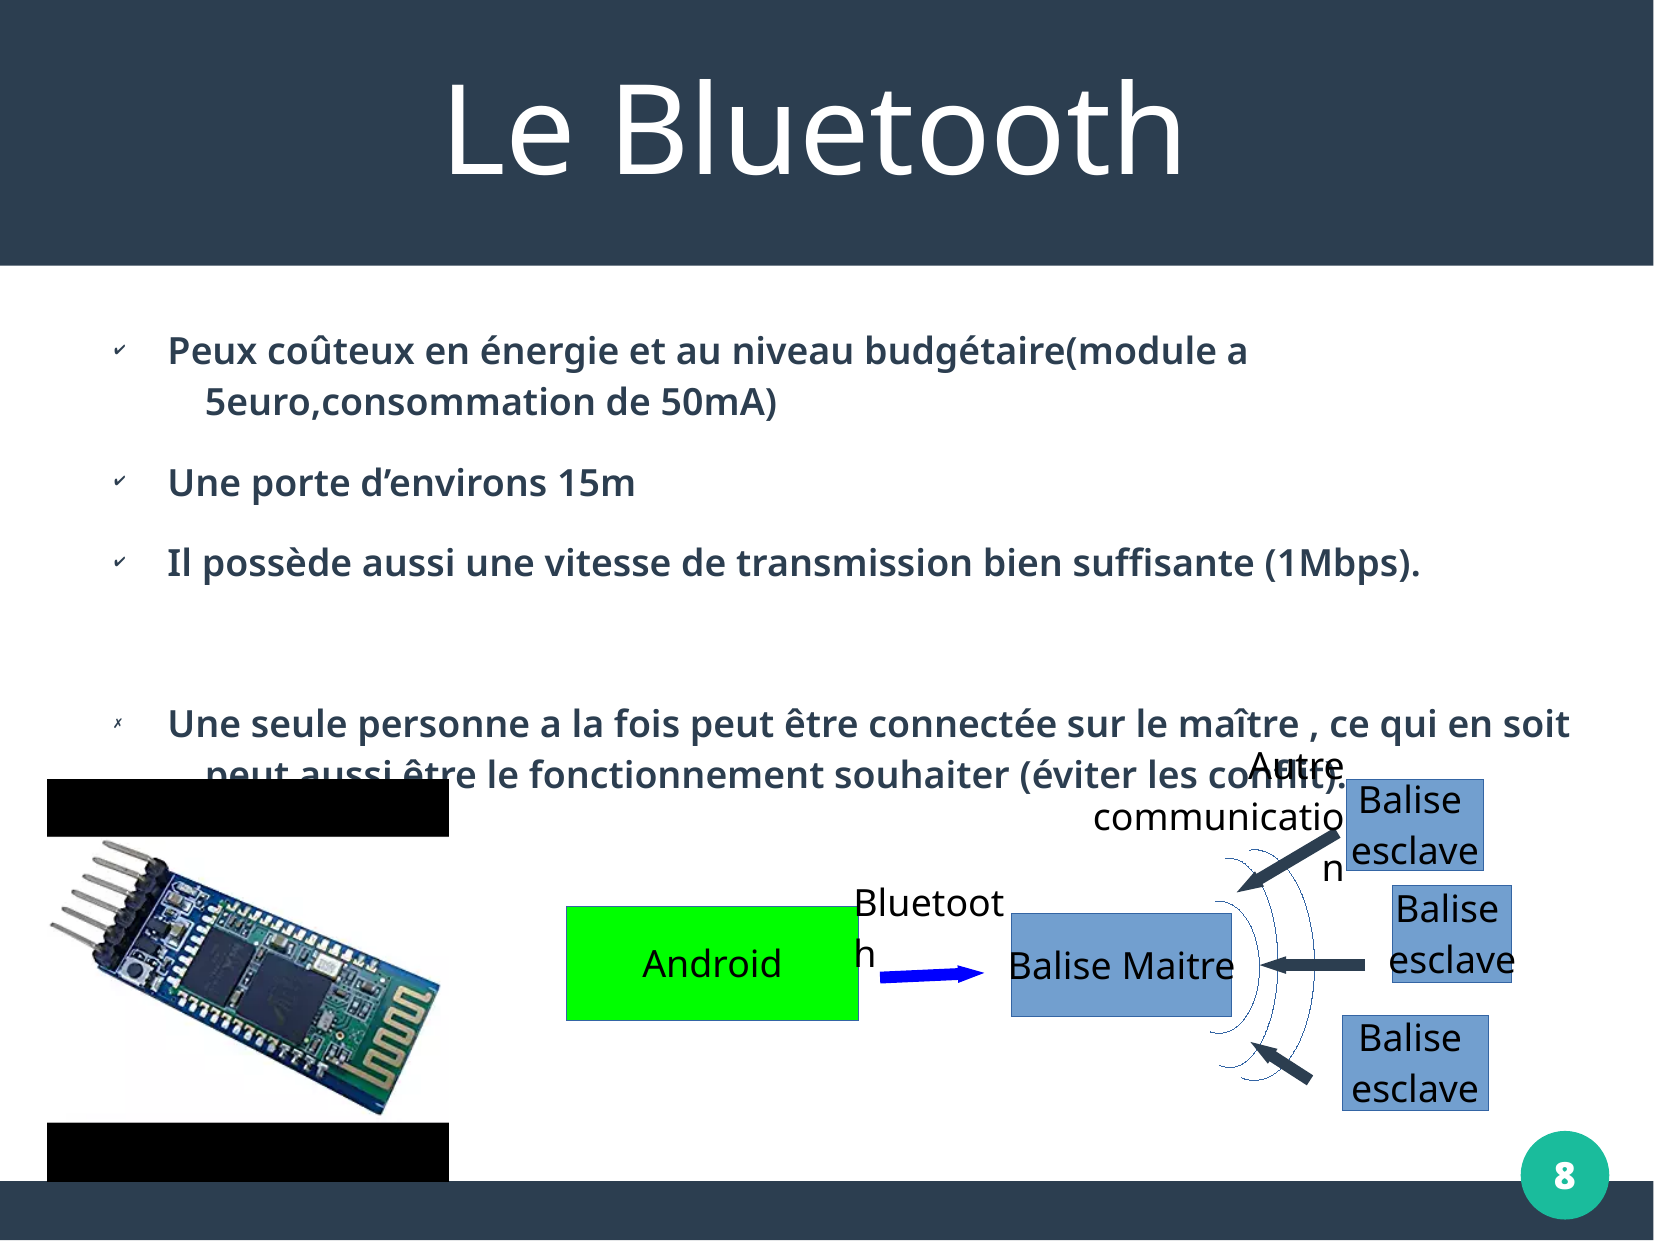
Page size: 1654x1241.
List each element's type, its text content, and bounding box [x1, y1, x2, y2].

picture [47, 779, 449, 1182]
list Peux coûteux en énergie et au niveau budgétaire(module a 5euro,consommation de 50mA) Une porte d’environs 15m Il possède aussi une vitesse de transmission bien suffisante (1Mbps). Une seule personne a la fois peut être connectée sur le maître , ce qui en soit peut aussi être le fonctionnement souhaiter (éviter les conflit). [59, 324, 1595, 1152]
text_box Autre communication [1062, 732, 1360, 842]
text_box Balise esclave [1346, 779, 1484, 871]
text_box Le Bluetooth [23, 40, 1607, 213]
text_box Bluetooth [838, 869, 1037, 969]
text_box Balise esclave [1392, 885, 1512, 983]
text_box Android [566, 906, 859, 1021]
text_box Balise Maitre [1011, 913, 1232, 1017]
text_box Balise esclave [1342, 1015, 1489, 1111]
